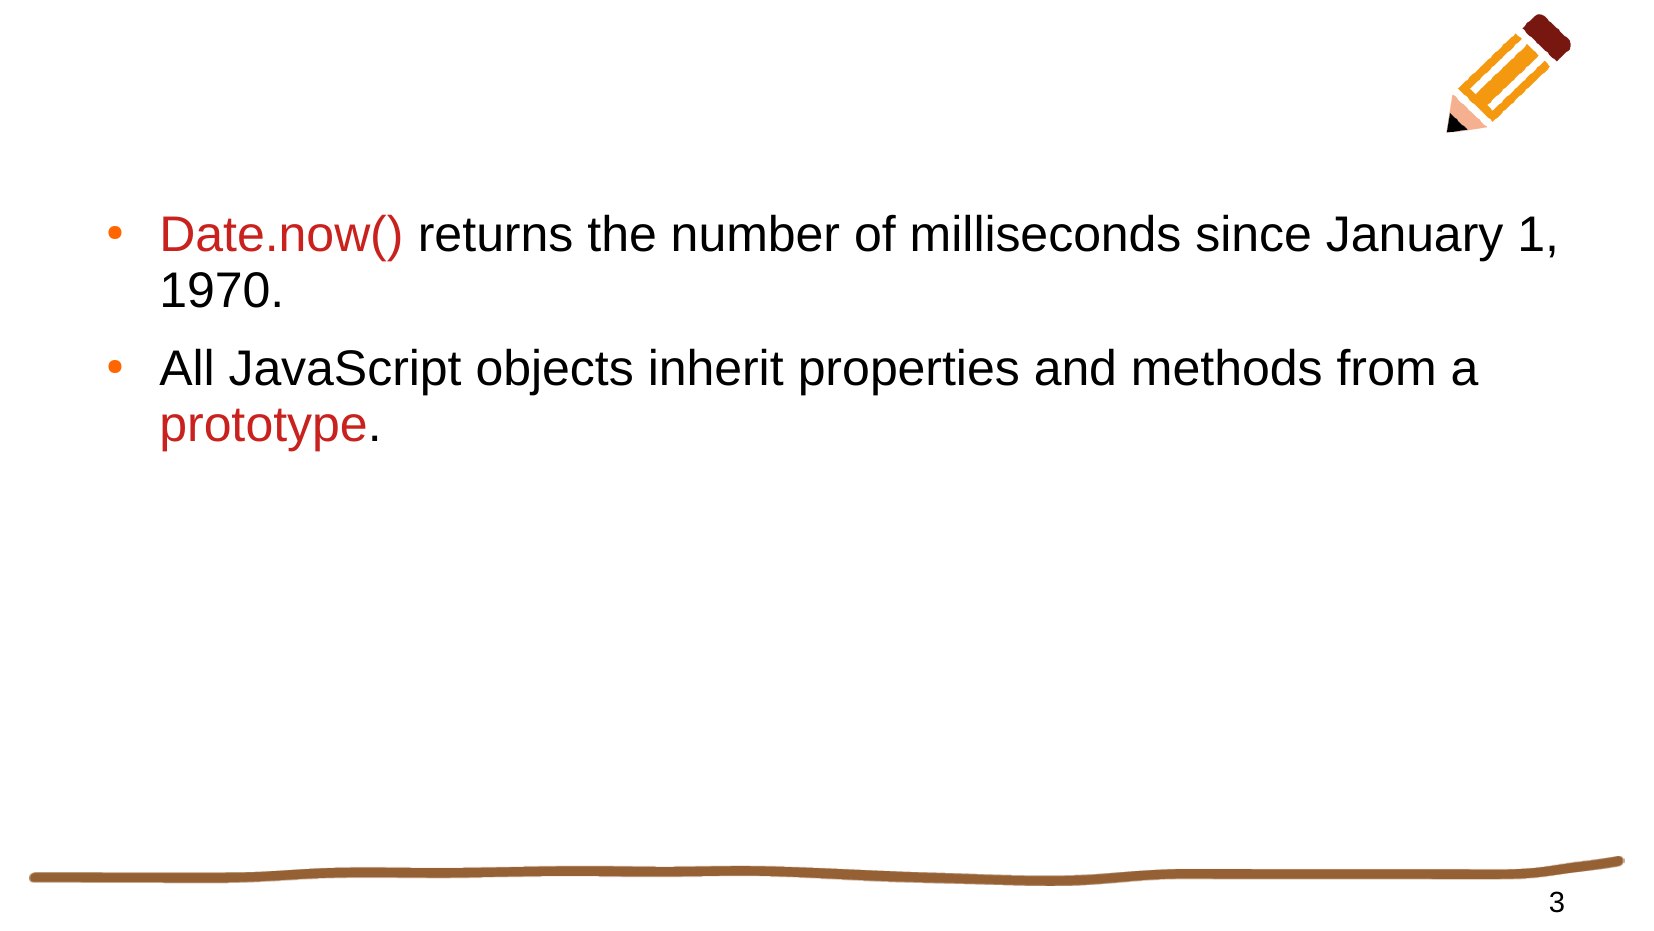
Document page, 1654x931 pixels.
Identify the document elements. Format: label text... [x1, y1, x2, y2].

picture [29, 856, 1625, 886]
list Date.now() returns the number of milliseconds since January 1, 1970. All JavaScript objects inherit properties and methods from a prototype. [88, 206, 1625, 857]
picture [1446, 14, 1571, 133]
